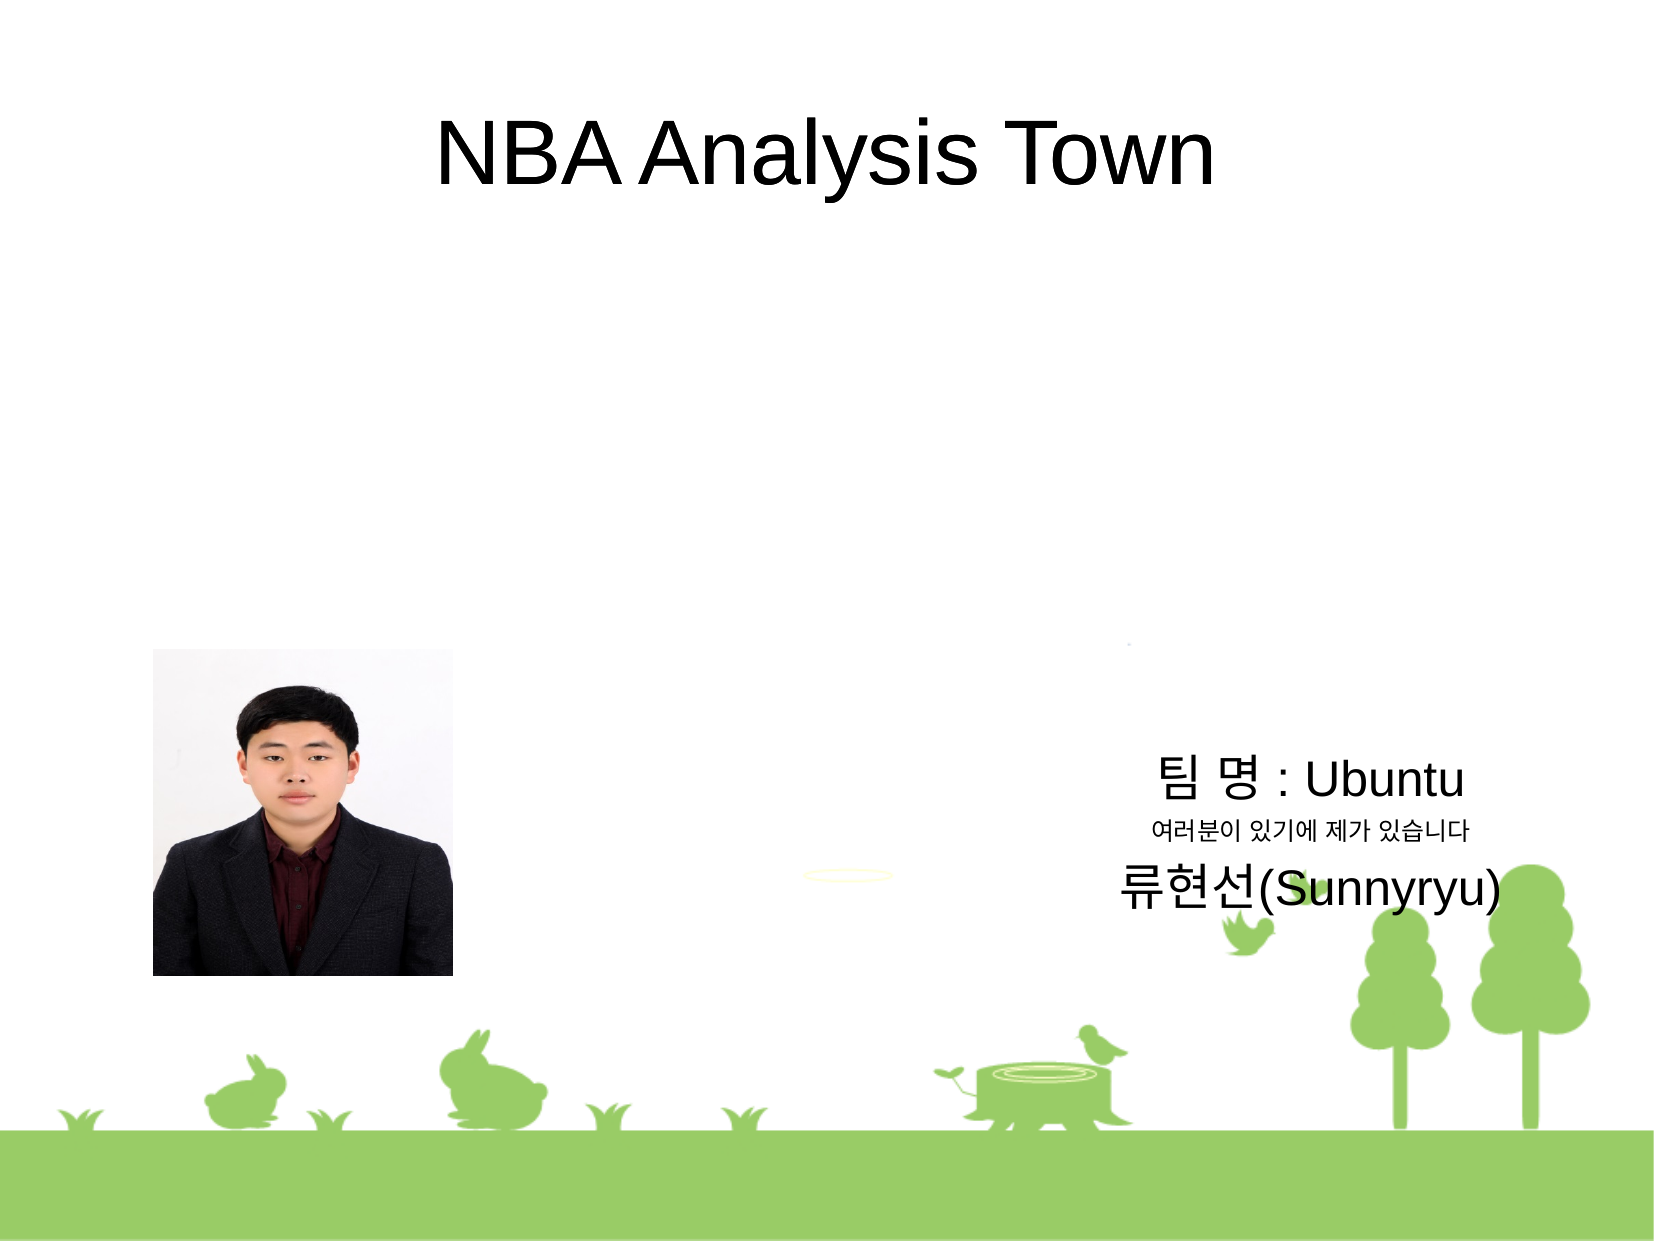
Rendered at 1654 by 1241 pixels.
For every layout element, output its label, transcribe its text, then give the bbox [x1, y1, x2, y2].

picture [0, 0, 1654, 1241]
title 팀 명 : Ubuntu 여러분이 있기에 제가 있습니다 류현선(Sunnyryu) [1003, 726, 1619, 934]
title NBA Analysis Town [82, 49, 1571, 257]
